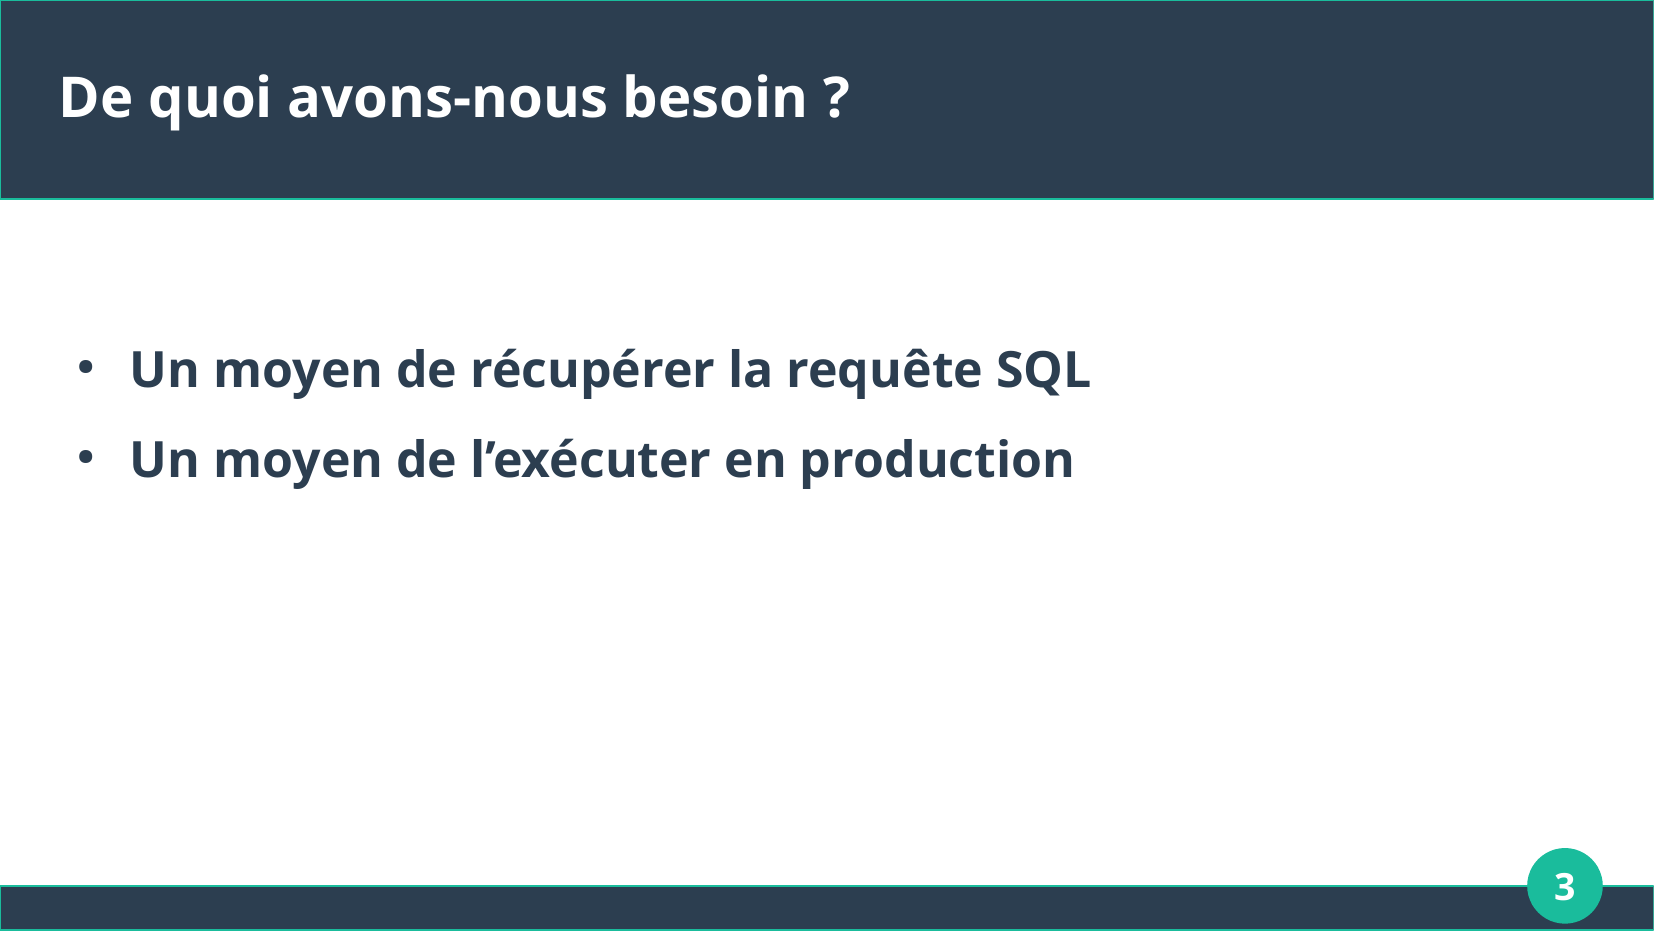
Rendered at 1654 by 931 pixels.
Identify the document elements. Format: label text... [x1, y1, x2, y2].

title De quoi avons-nous besoin ? [59, 37, 1595, 155]
list Un moyen de récupérer la requête SQL Un moyen de l’exécuter en production [59, 243, 1595, 864]
